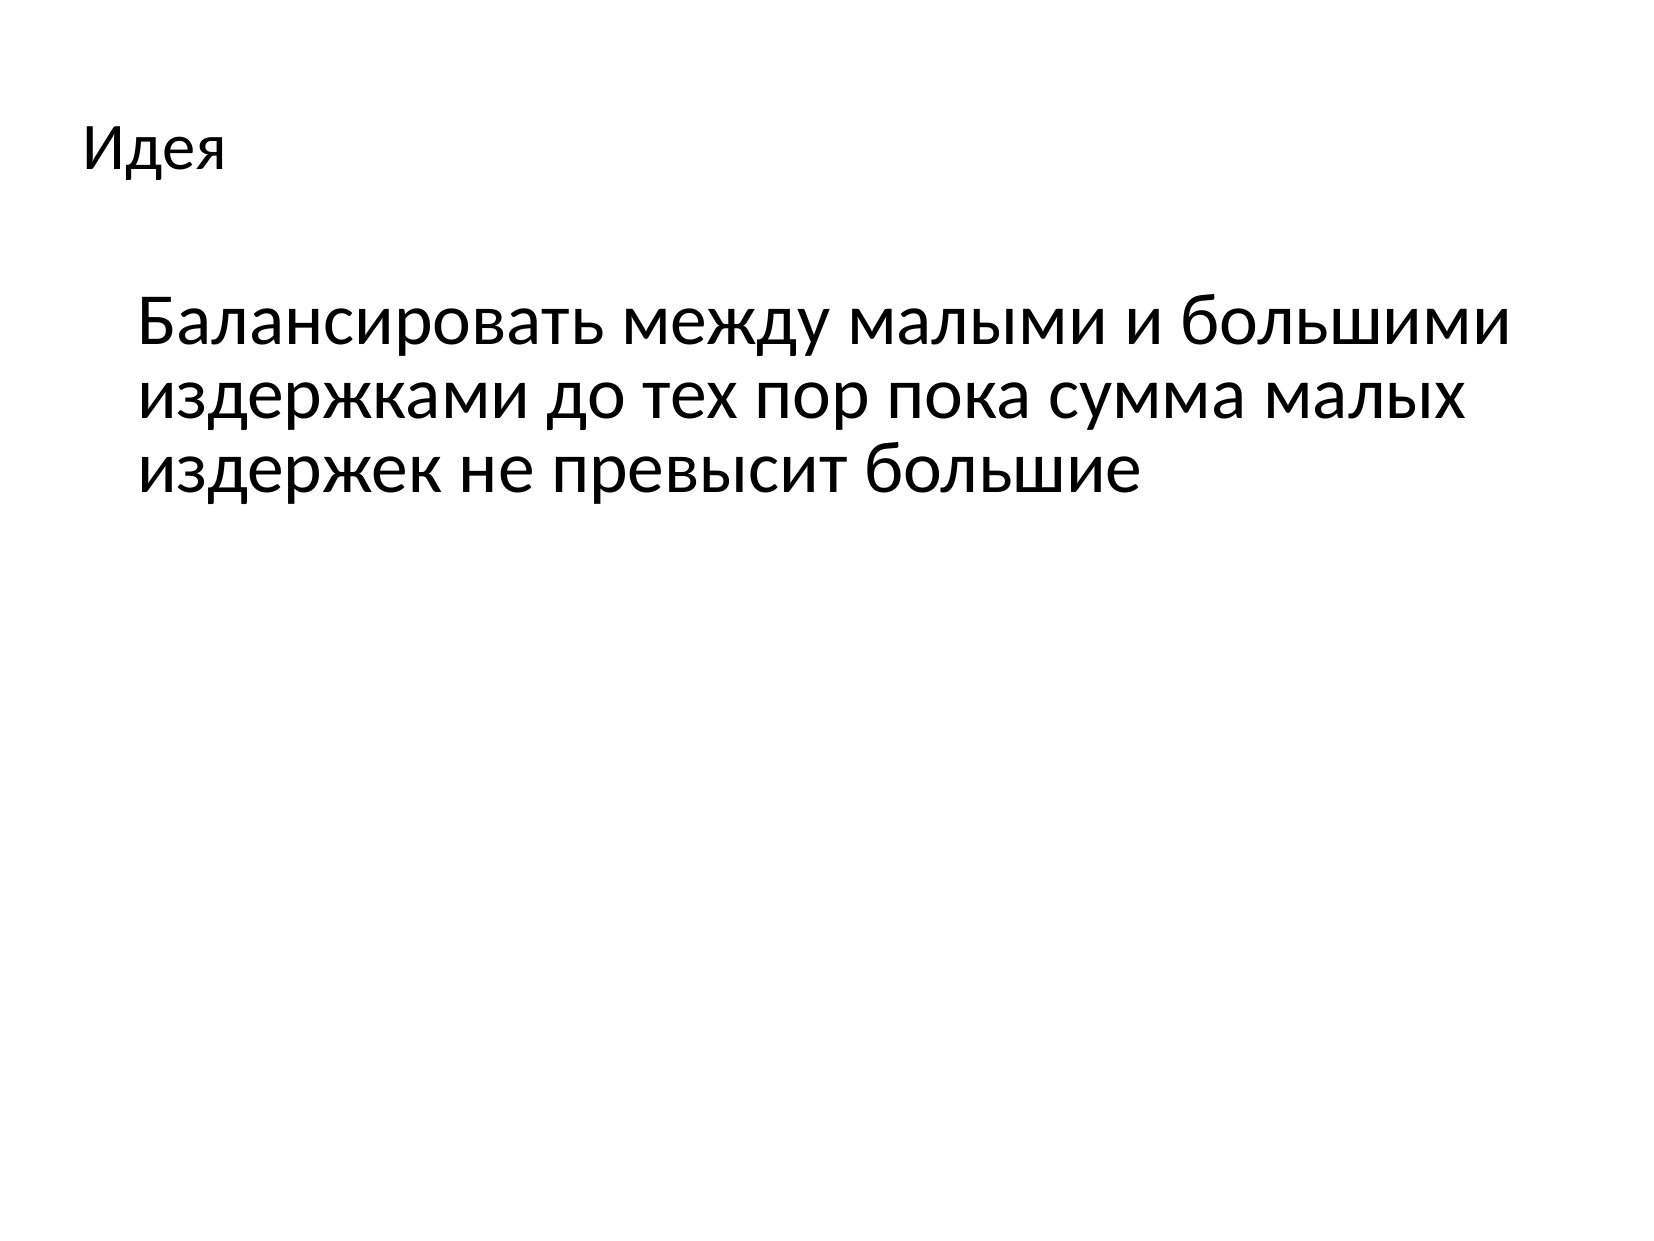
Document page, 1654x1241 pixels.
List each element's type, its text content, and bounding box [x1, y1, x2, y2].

list Балансировать между малыми и большими издержками до тех пор пока сумма малых издержек не превысит большие [66, 289, 1555, 1108]
title Идея [82, 49, 1571, 257]
